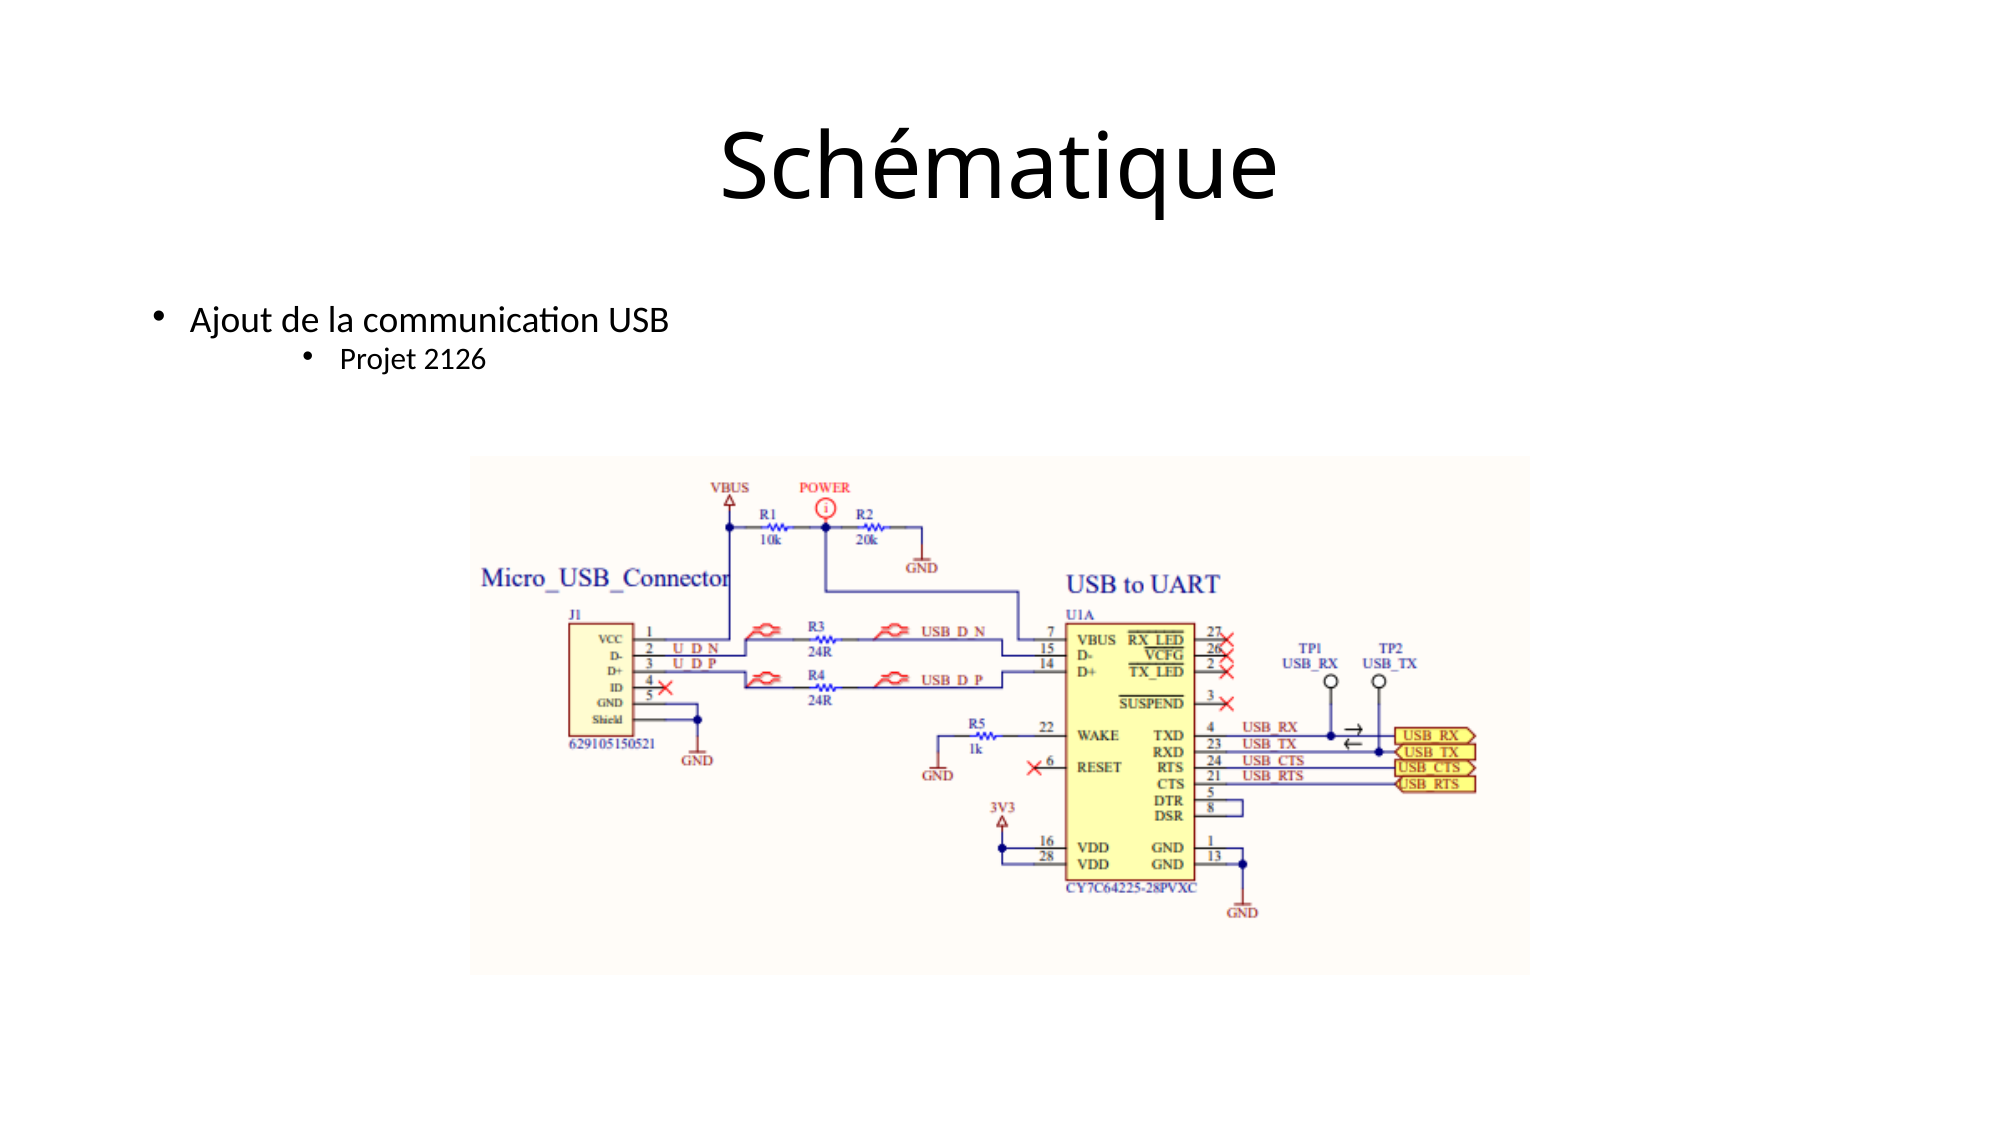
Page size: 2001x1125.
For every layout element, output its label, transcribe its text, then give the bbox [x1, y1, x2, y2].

list Ajout de la communication USB Projet 2126 [137, 299, 1863, 390]
picture [470, 456, 1530, 975]
title Schématique [137, 59, 1863, 278]
